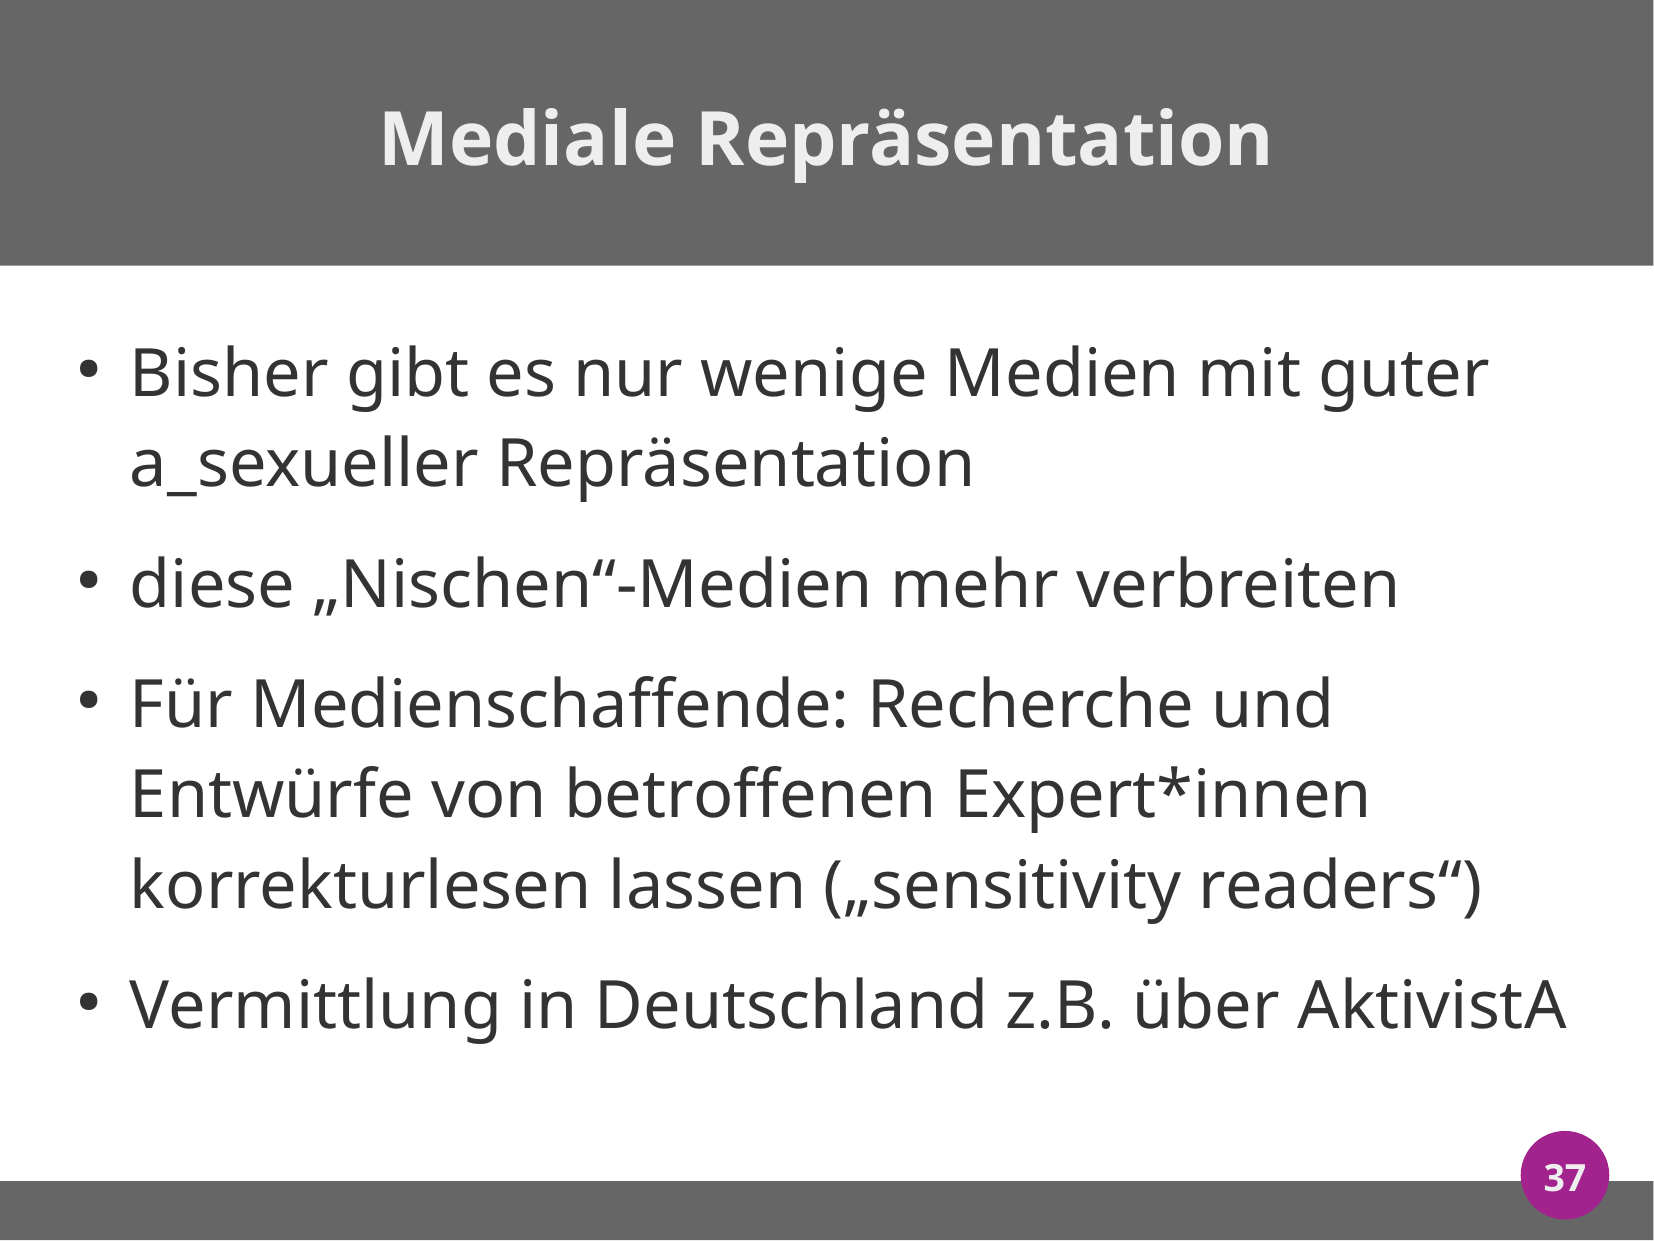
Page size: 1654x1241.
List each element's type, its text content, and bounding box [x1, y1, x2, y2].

list Bisher gibt es nur wenige Medien mit guter a_sexueller Repräsentation diese „Nischen“-Medien mehr verbreiten Für Medienschaffende: Recherche und Entwürfe von betroffenen Expert*innen korrekturlesen lassen („sensitivity readers“) Vermittlung in Deutschland z.B. über AktivistA [59, 324, 1595, 1152]
title Mediale Repräsentation [59, 11, 1595, 260]
